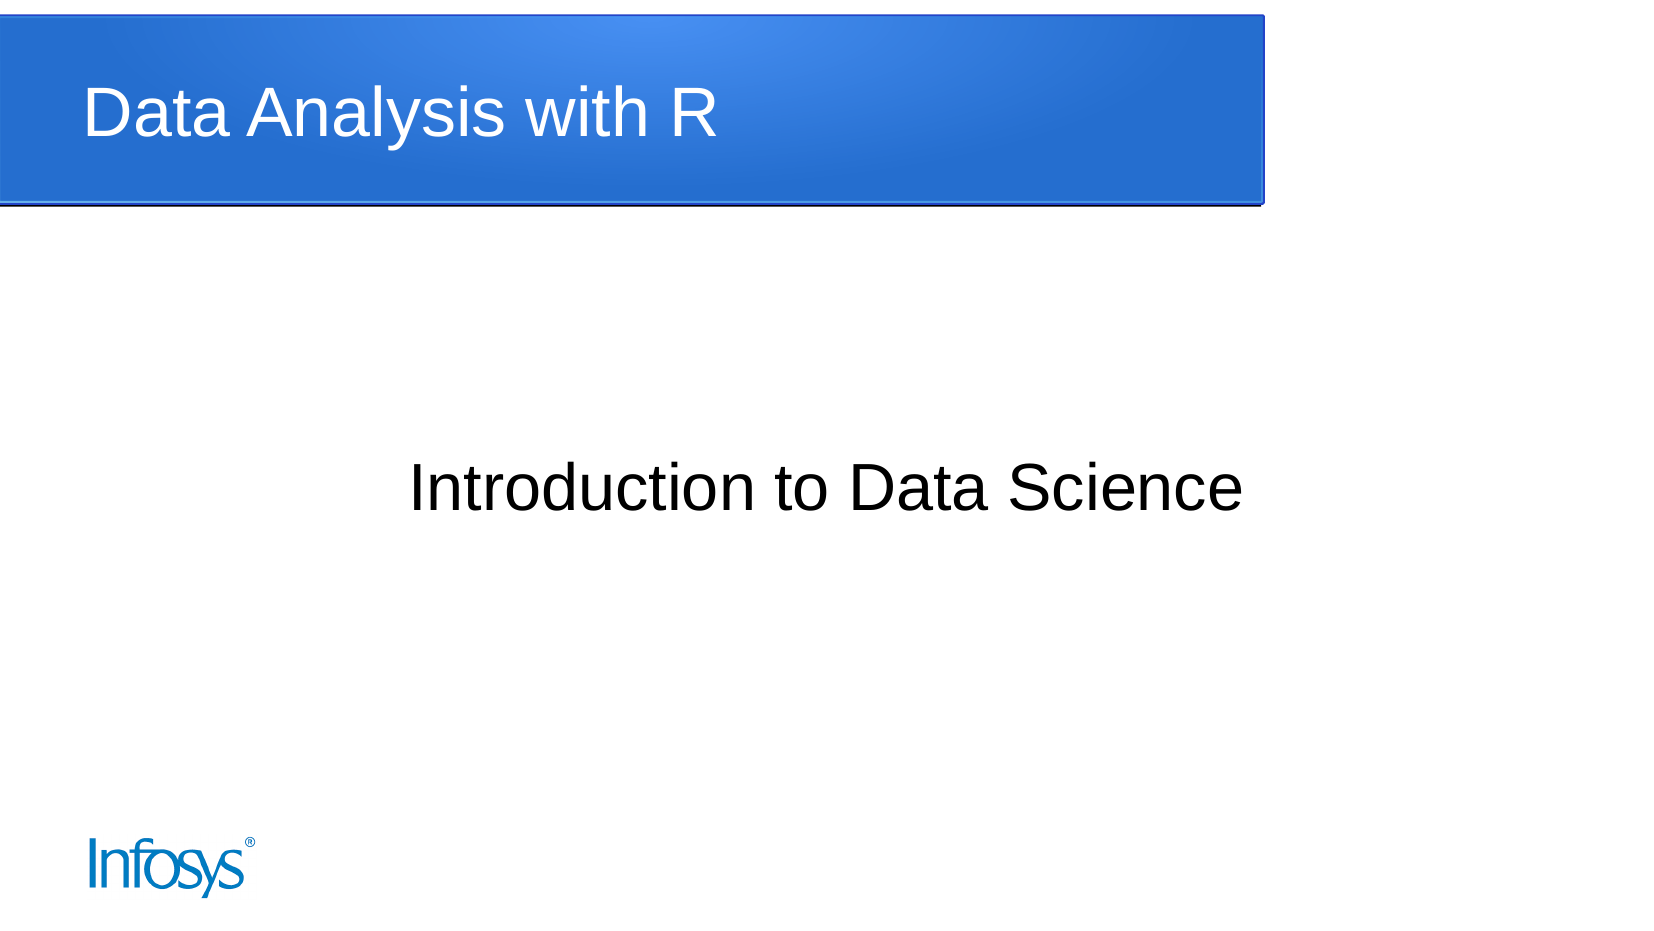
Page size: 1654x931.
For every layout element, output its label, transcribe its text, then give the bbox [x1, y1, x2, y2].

picture [87, 834, 257, 900]
subtitle Introduction to Data Science [82, 217, 1571, 758]
title Data Analysis with R [82, 35, 1235, 189]
